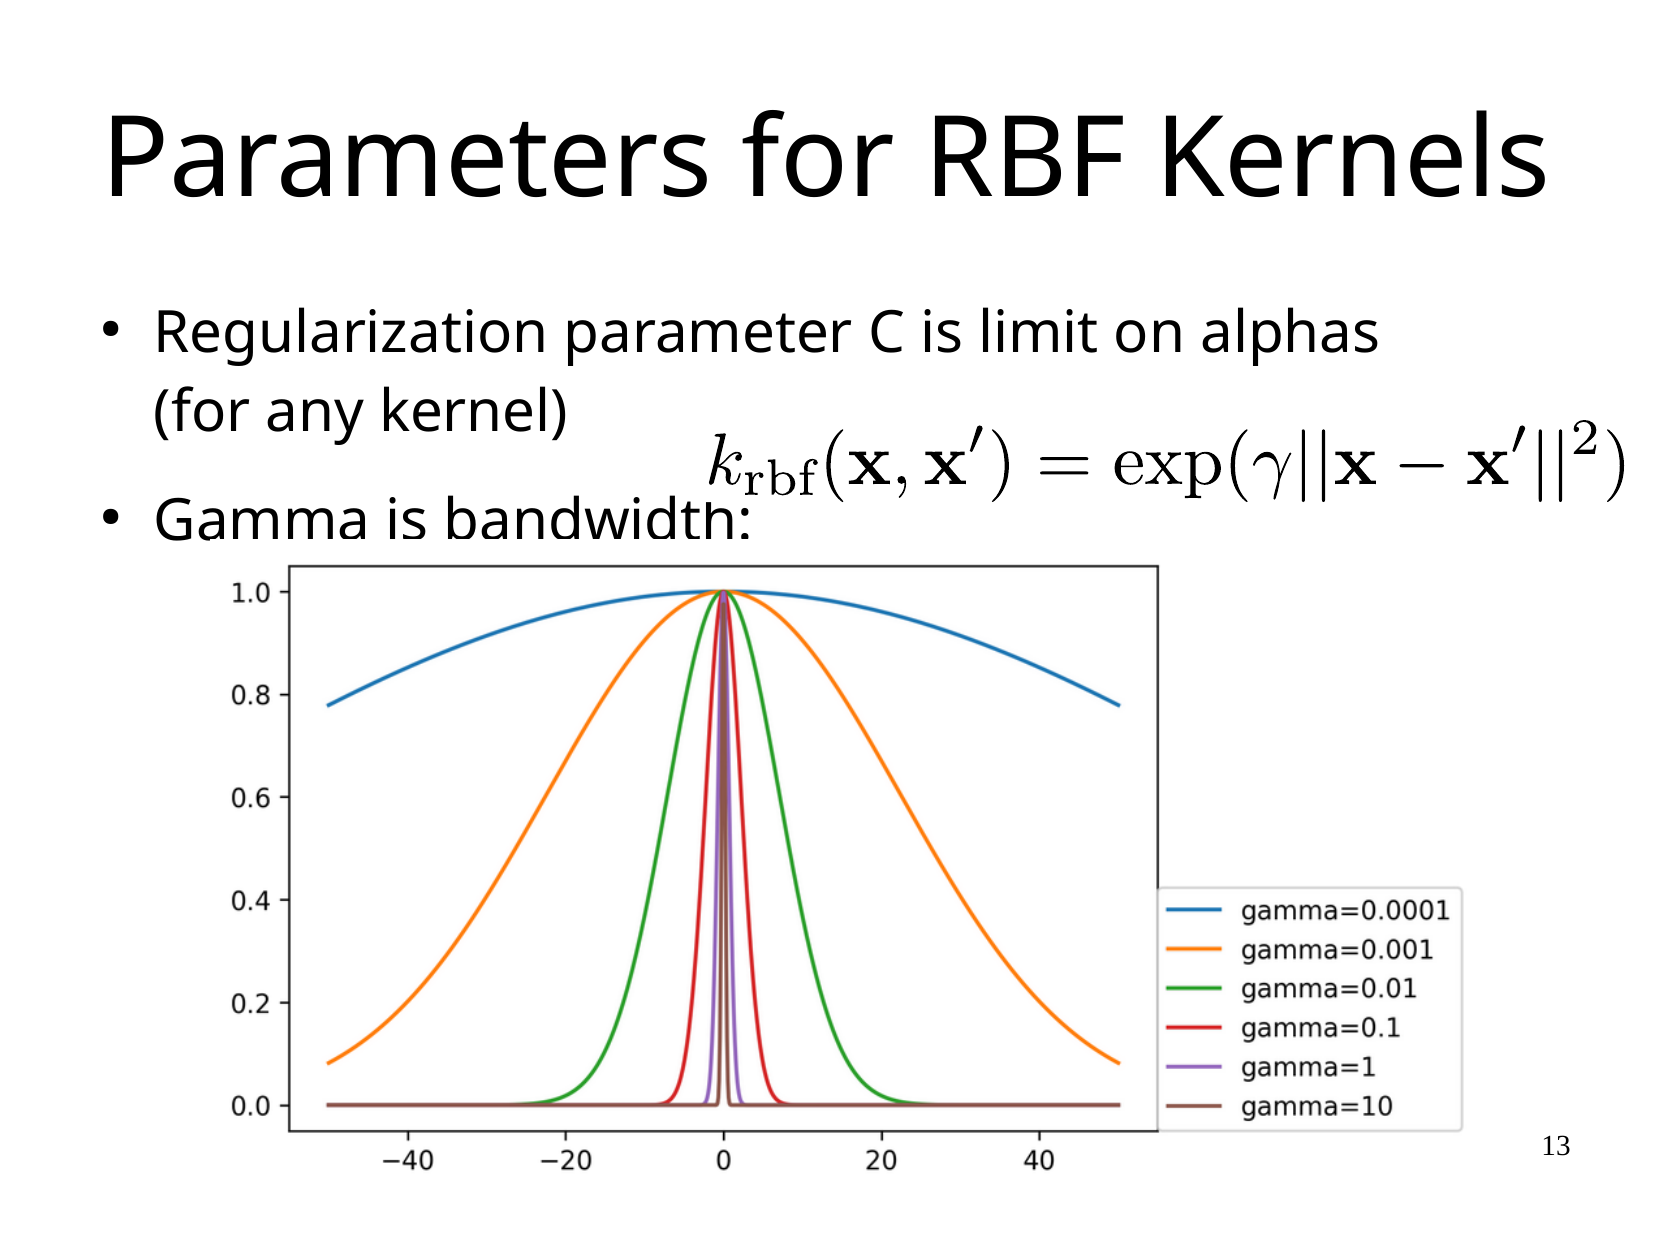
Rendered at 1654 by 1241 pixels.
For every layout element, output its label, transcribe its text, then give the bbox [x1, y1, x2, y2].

title Parameters for RBF Kernels [82, 49, 1571, 257]
picture [210, 539, 1486, 1182]
list Regularization parameter C is limit on alphas (for any kernel) Gamma is bandwidth: [82, 290, 1571, 1010]
text_box [705, 420, 1632, 503]
